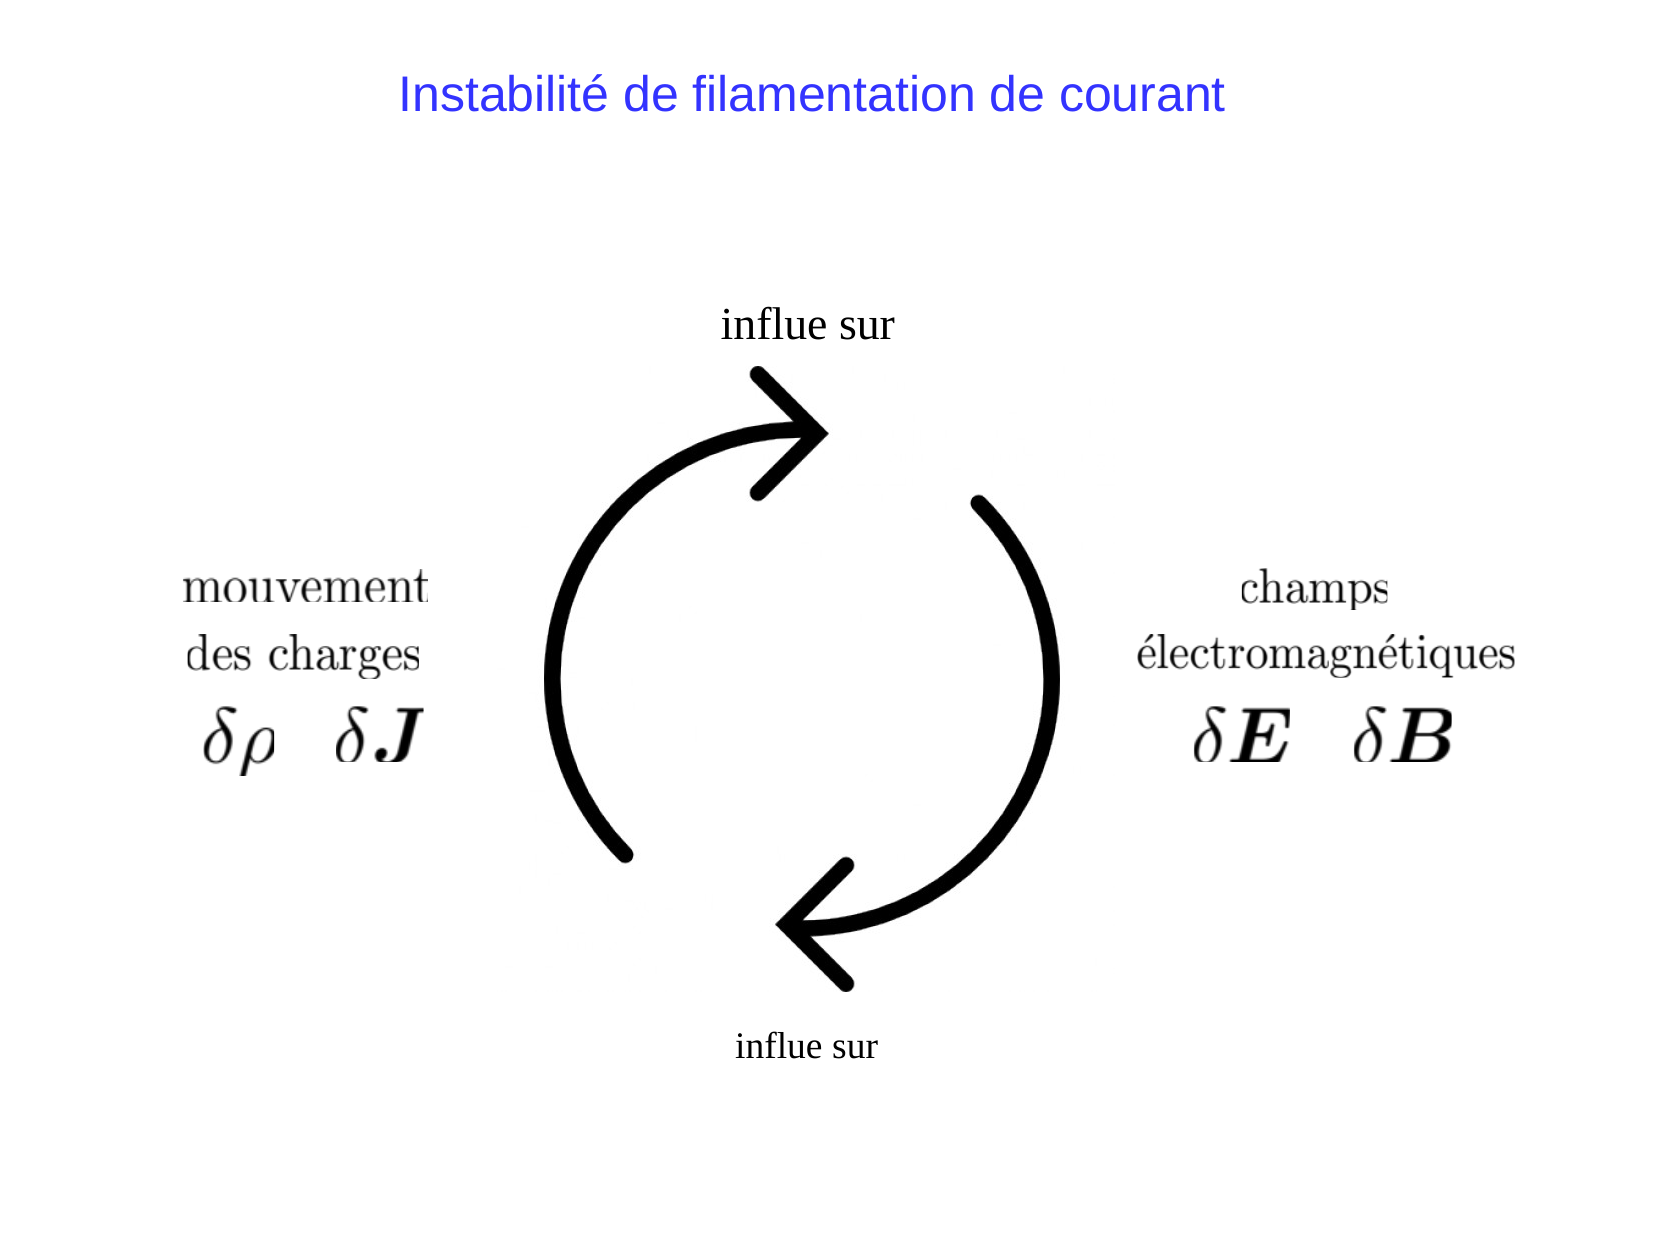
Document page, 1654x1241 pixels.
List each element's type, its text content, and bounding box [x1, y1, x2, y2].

picture [336, 705, 424, 762]
text_box influe sur [705, 291, 945, 361]
picture [182, 569, 428, 602]
picture [187, 634, 419, 679]
picture [203, 705, 275, 776]
picture [489, 366, 1115, 992]
text_box Instabilité de filamentation de courant [383, 59, 1270, 130]
picture [1137, 634, 1515, 678]
picture [1241, 568, 1388, 610]
picture [1193, 705, 1290, 762]
picture [1353, 705, 1452, 762]
text_box influe sur [720, 1017, 922, 1077]
